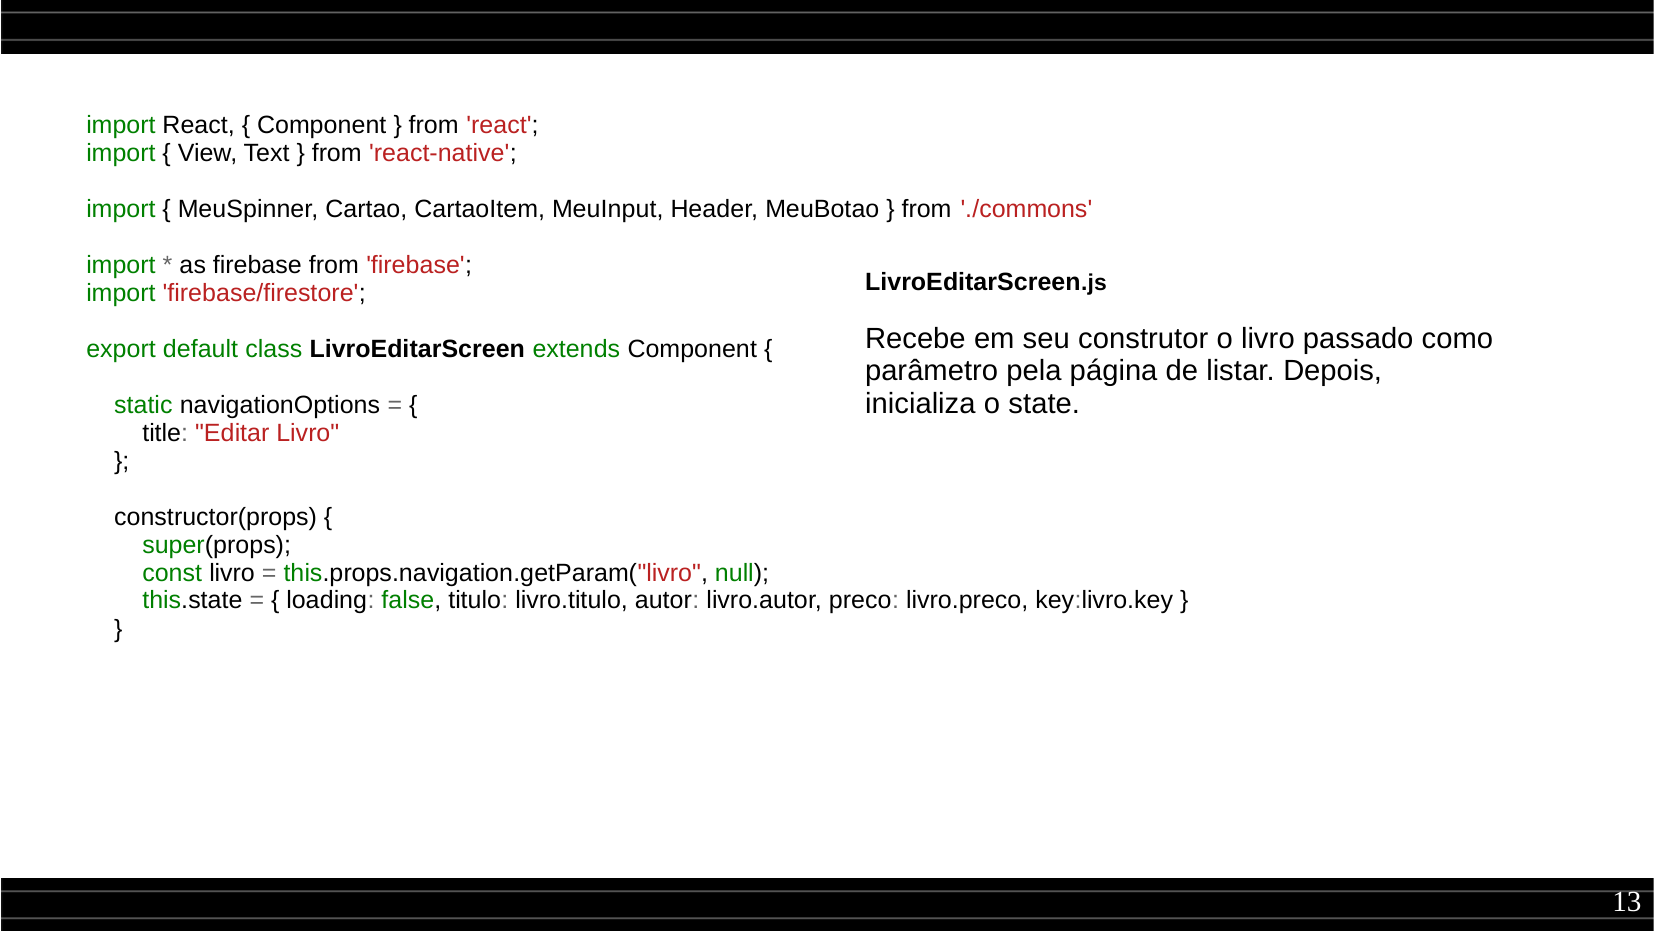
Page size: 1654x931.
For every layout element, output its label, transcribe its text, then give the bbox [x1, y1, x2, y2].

text_box LivroEditarScreen.js Recebe em seu construtor o livro passado como parâmetro pela página de listar. Depois, inicializa o state. [850, 260, 1514, 532]
text_box import React, { Component } from 'react'; import { View, Text } from 'react-native'; import { MeuSpinner, Cartao, CartaoItem, MeuInput, Header, MeuBotao } from './commons' import * as firebase from 'firebase'; import 'firebase/firestore'; export default class LivroEditarScreen extends Component { static navigationOptions = { title: "Editar Livro" }; constructor(props) { super(props); const livro = this.props.navigation.getParam("livro", null); this.state = { loading: false, titulo: livro.titulo, autor: livro.autor, preco: livro.preco, key:livro.key } } [71, 103, 1565, 706]
picture [1, 0, 1654, 54]
picture [1, 878, 1654, 931]
